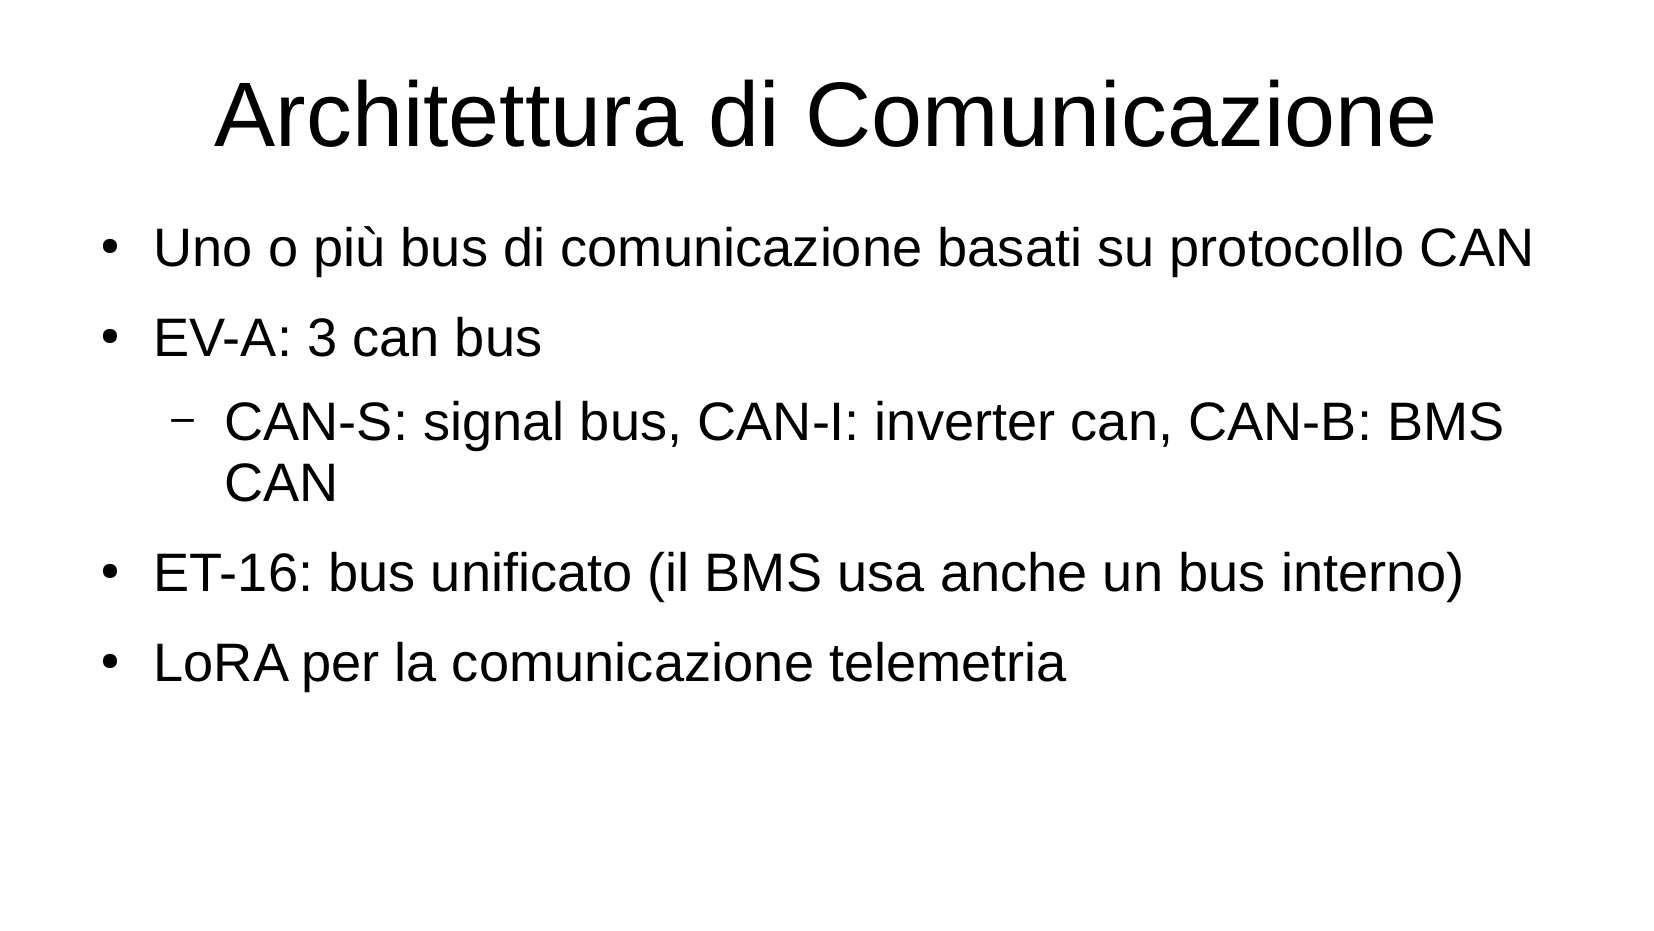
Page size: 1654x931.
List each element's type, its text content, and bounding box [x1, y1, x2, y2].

list Uno o più bus di comunicazione basati su protocollo CAN EV-A: 3 can bus CAN-S: signal bus, CAN-I: inverter can, CAN-B: BMS CAN ET-16: bus unificato (il BMS usa anche un bus interno) LoRA per la comunicazione telemetria [82, 217, 1571, 826]
title Architettura di Comunicazione [82, 37, 1571, 193]
